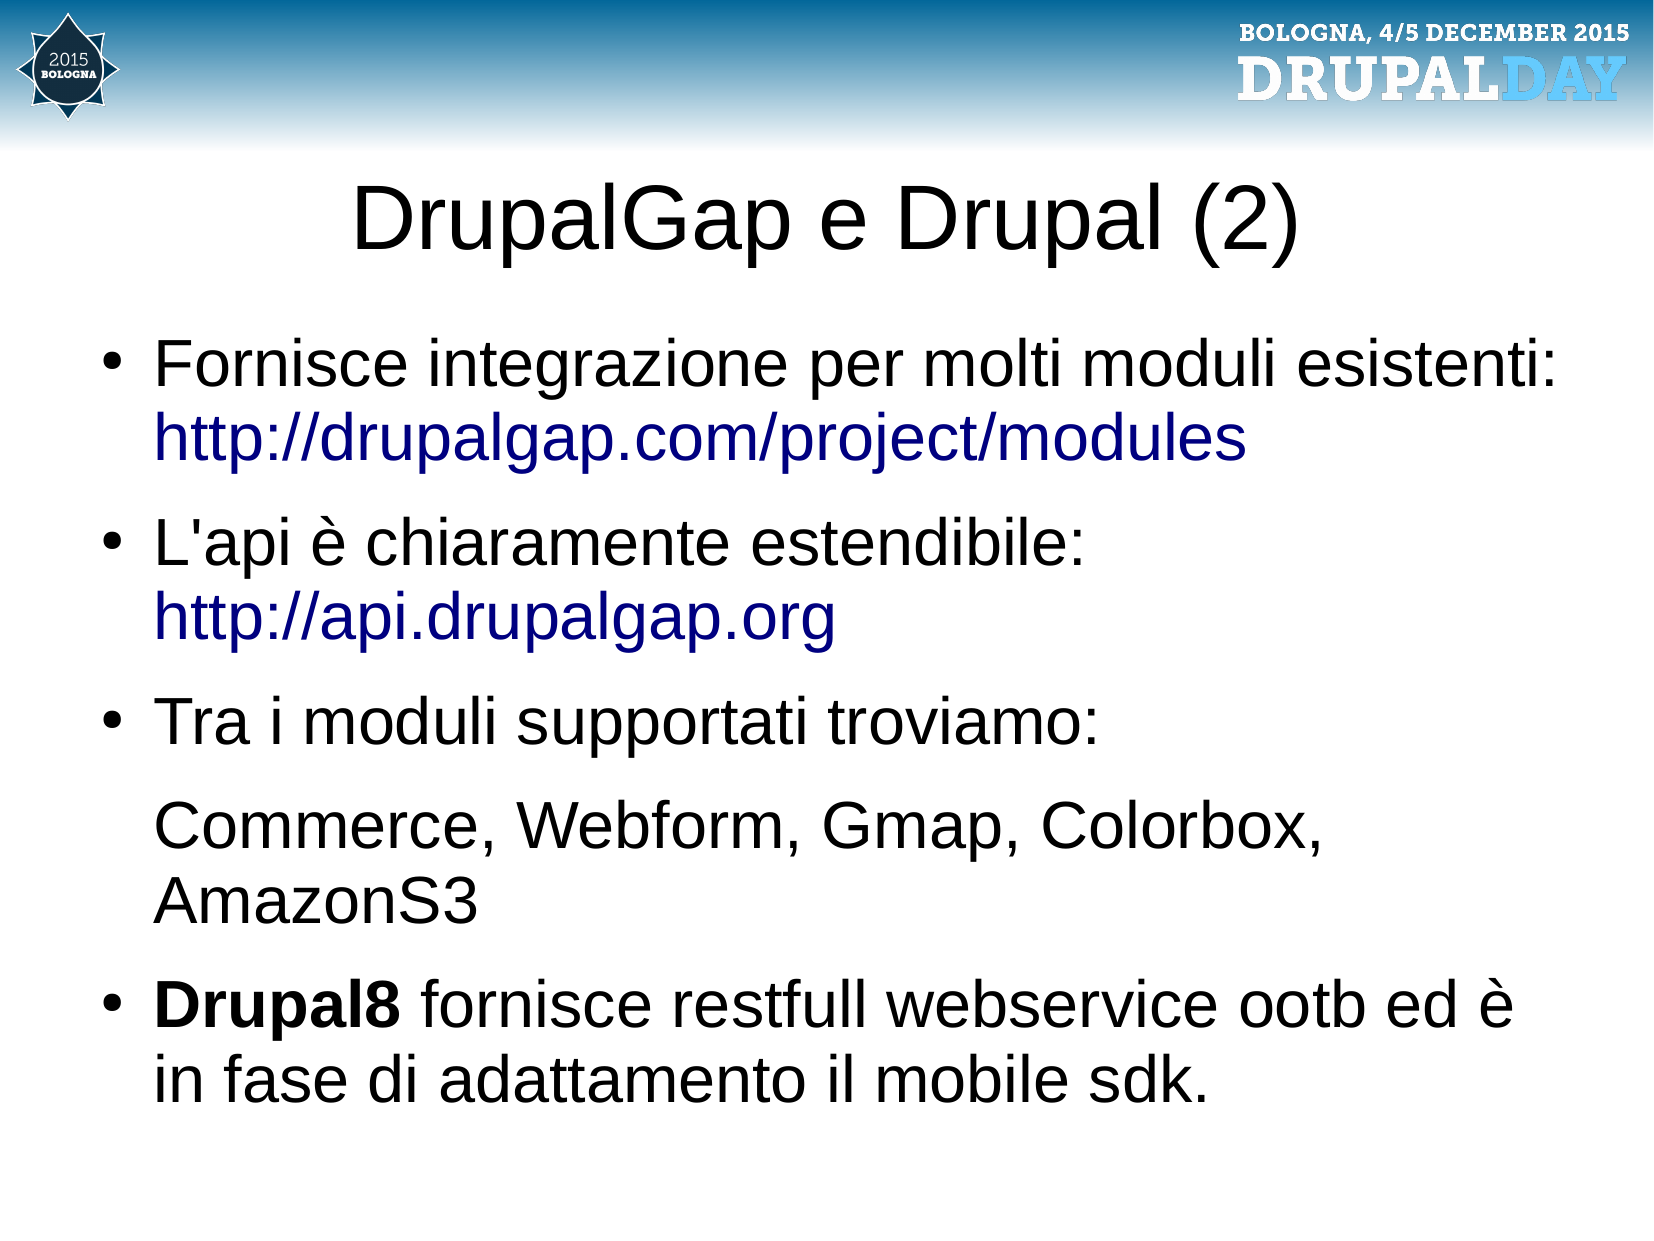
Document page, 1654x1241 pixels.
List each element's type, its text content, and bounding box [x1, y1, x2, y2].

picture [1238, 23, 1629, 101]
picture [15, 12, 121, 122]
list Fornisce integrazione per molti moduli esistenti: http://drupalgap.com/project/modules L'api è chiaramente estendibile:http://api.drupalgap.org Tra i moduli supportati troviamo: Commerce, Webform, Gmap, Colorbox, AmazonS3 Drupal8 fornisce restfull webservice ootb ed è in fase di adattamento il mobile sdk. [82, 325, 1571, 1241]
title DrupalGap e Drupal (2) [82, 114, 1571, 322]
